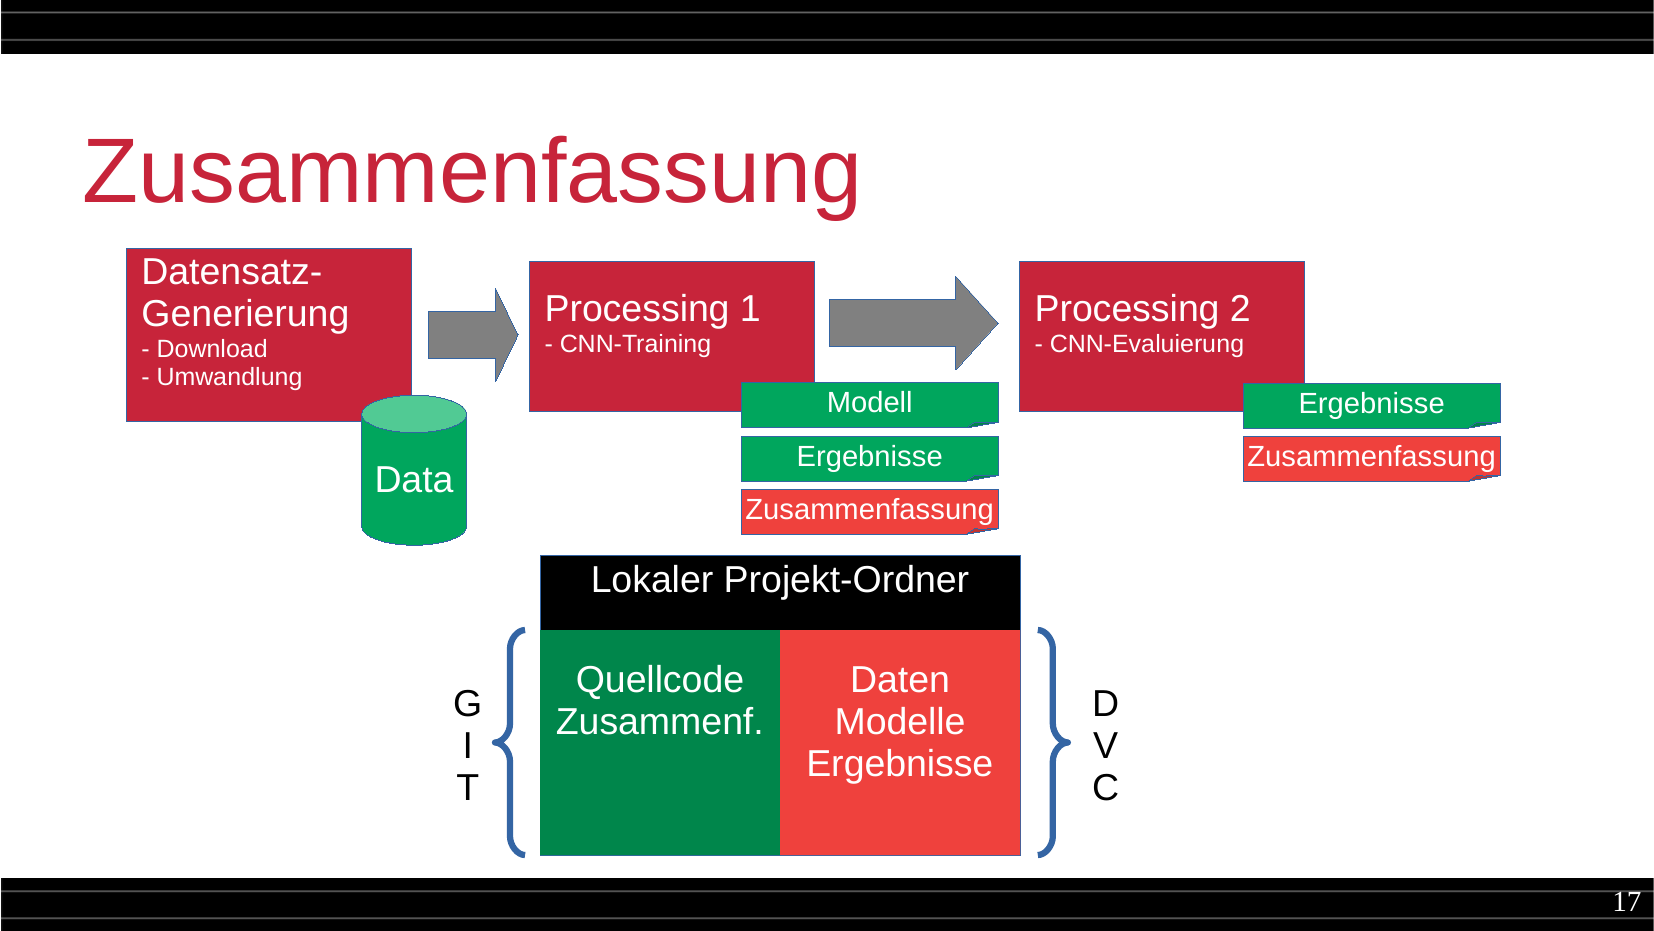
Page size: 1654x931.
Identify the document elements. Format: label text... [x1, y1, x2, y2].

text_box Processing 1 - CNN-Training [529, 261, 815, 412]
text_box Ergebnisse [741, 436, 999, 482]
text_box Quellcode Zusammenf. [540, 630, 780, 856]
text_box Zusammenfassung [1243, 436, 1501, 482]
text_box Lokaler Projekt-Ordner [540, 555, 1021, 630]
picture [1, 0, 1654, 54]
picture [1, 878, 1654, 931]
text_box Processing 2 - CNN-Evaluierung [1019, 261, 1305, 412]
title Zusammenfassung [82, 92, 1571, 249]
text_box DVC [1075, 675, 1136, 816]
text_box [428, 288, 519, 382]
text_box Data [361, 416, 467, 546]
text_box Zusammenfassung [741, 489, 999, 535]
text_box [829, 276, 999, 370]
text_box Modell [741, 382, 999, 428]
text_box Datensatz- Generierung - Download - Umwandlung [126, 248, 412, 422]
text_box Daten Modelle Ergebnisse [780, 630, 1021, 856]
text_box Ergebnisse [1243, 383, 1501, 429]
text_box GIT [437, 675, 498, 816]
